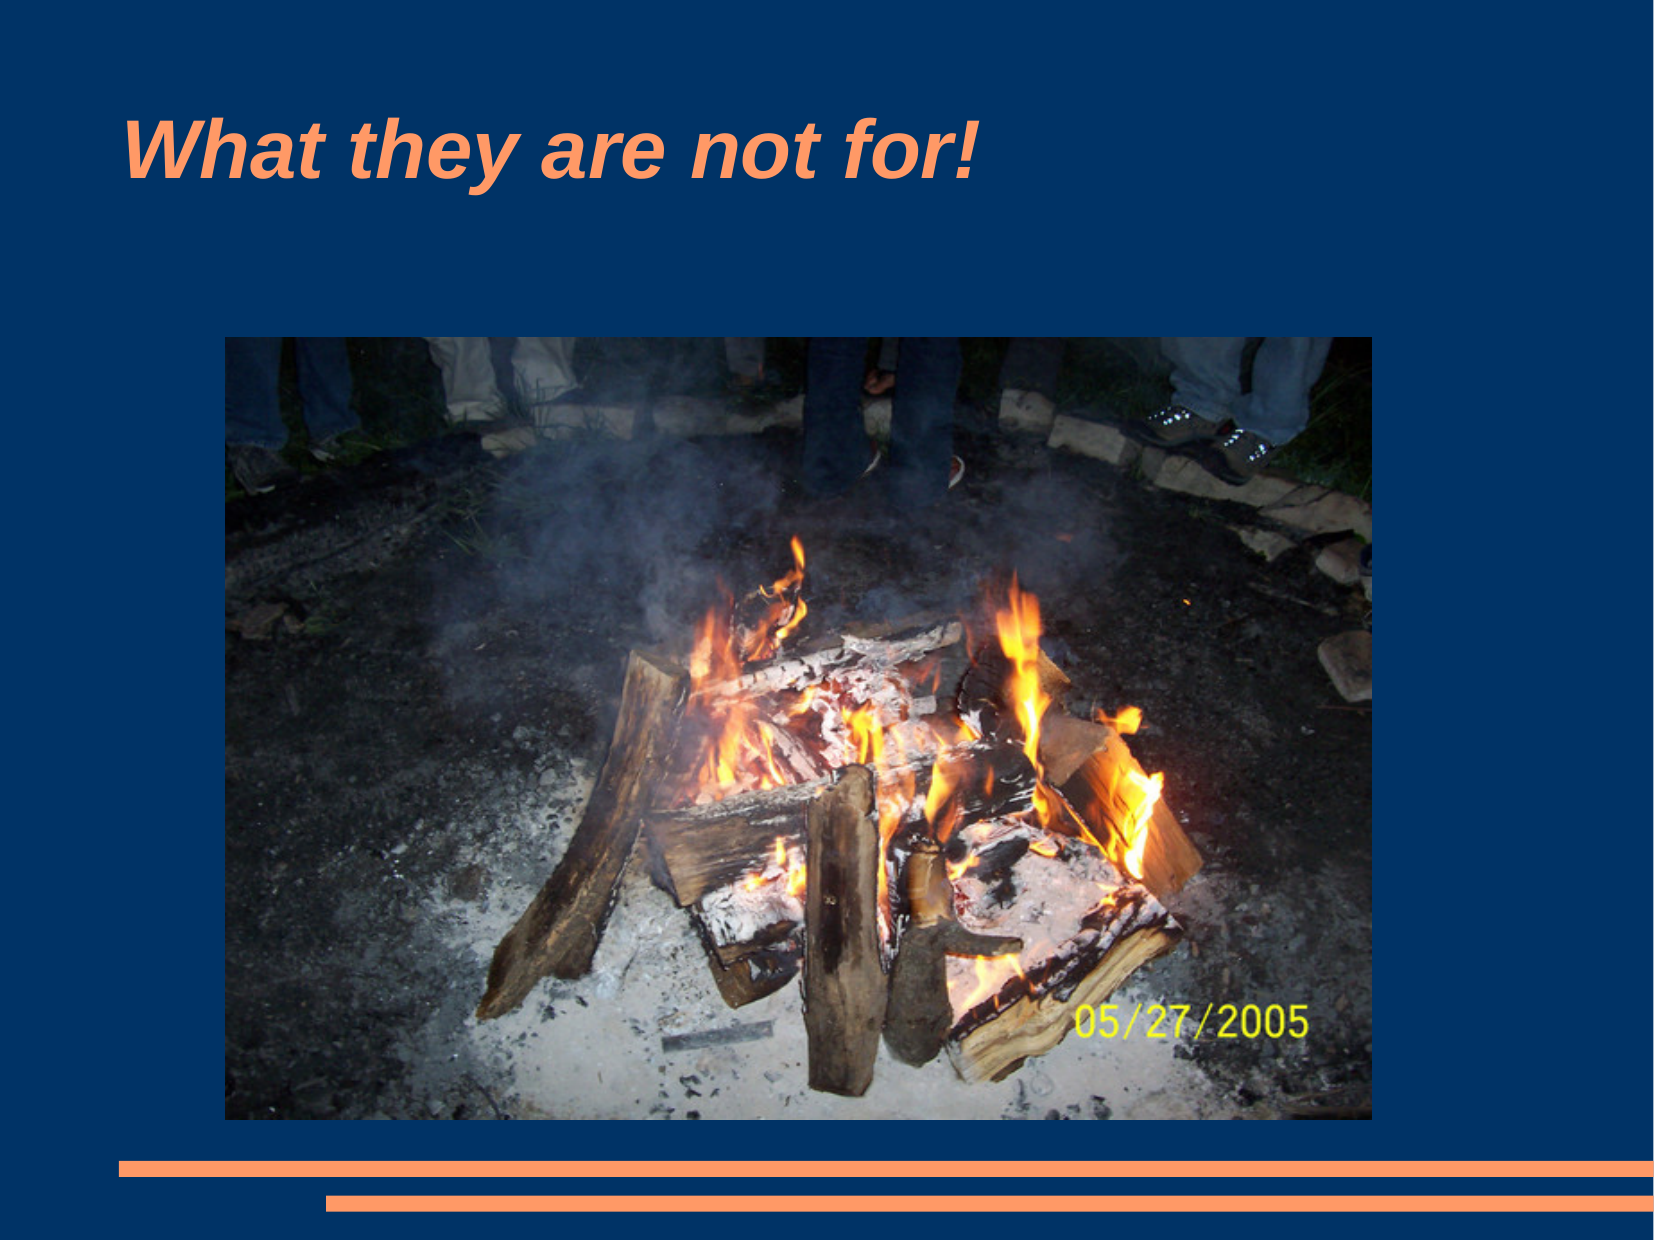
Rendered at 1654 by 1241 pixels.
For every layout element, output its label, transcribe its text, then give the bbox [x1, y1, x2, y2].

title What they are not for! [121, 46, 1534, 254]
picture [225, 337, 1372, 1120]
